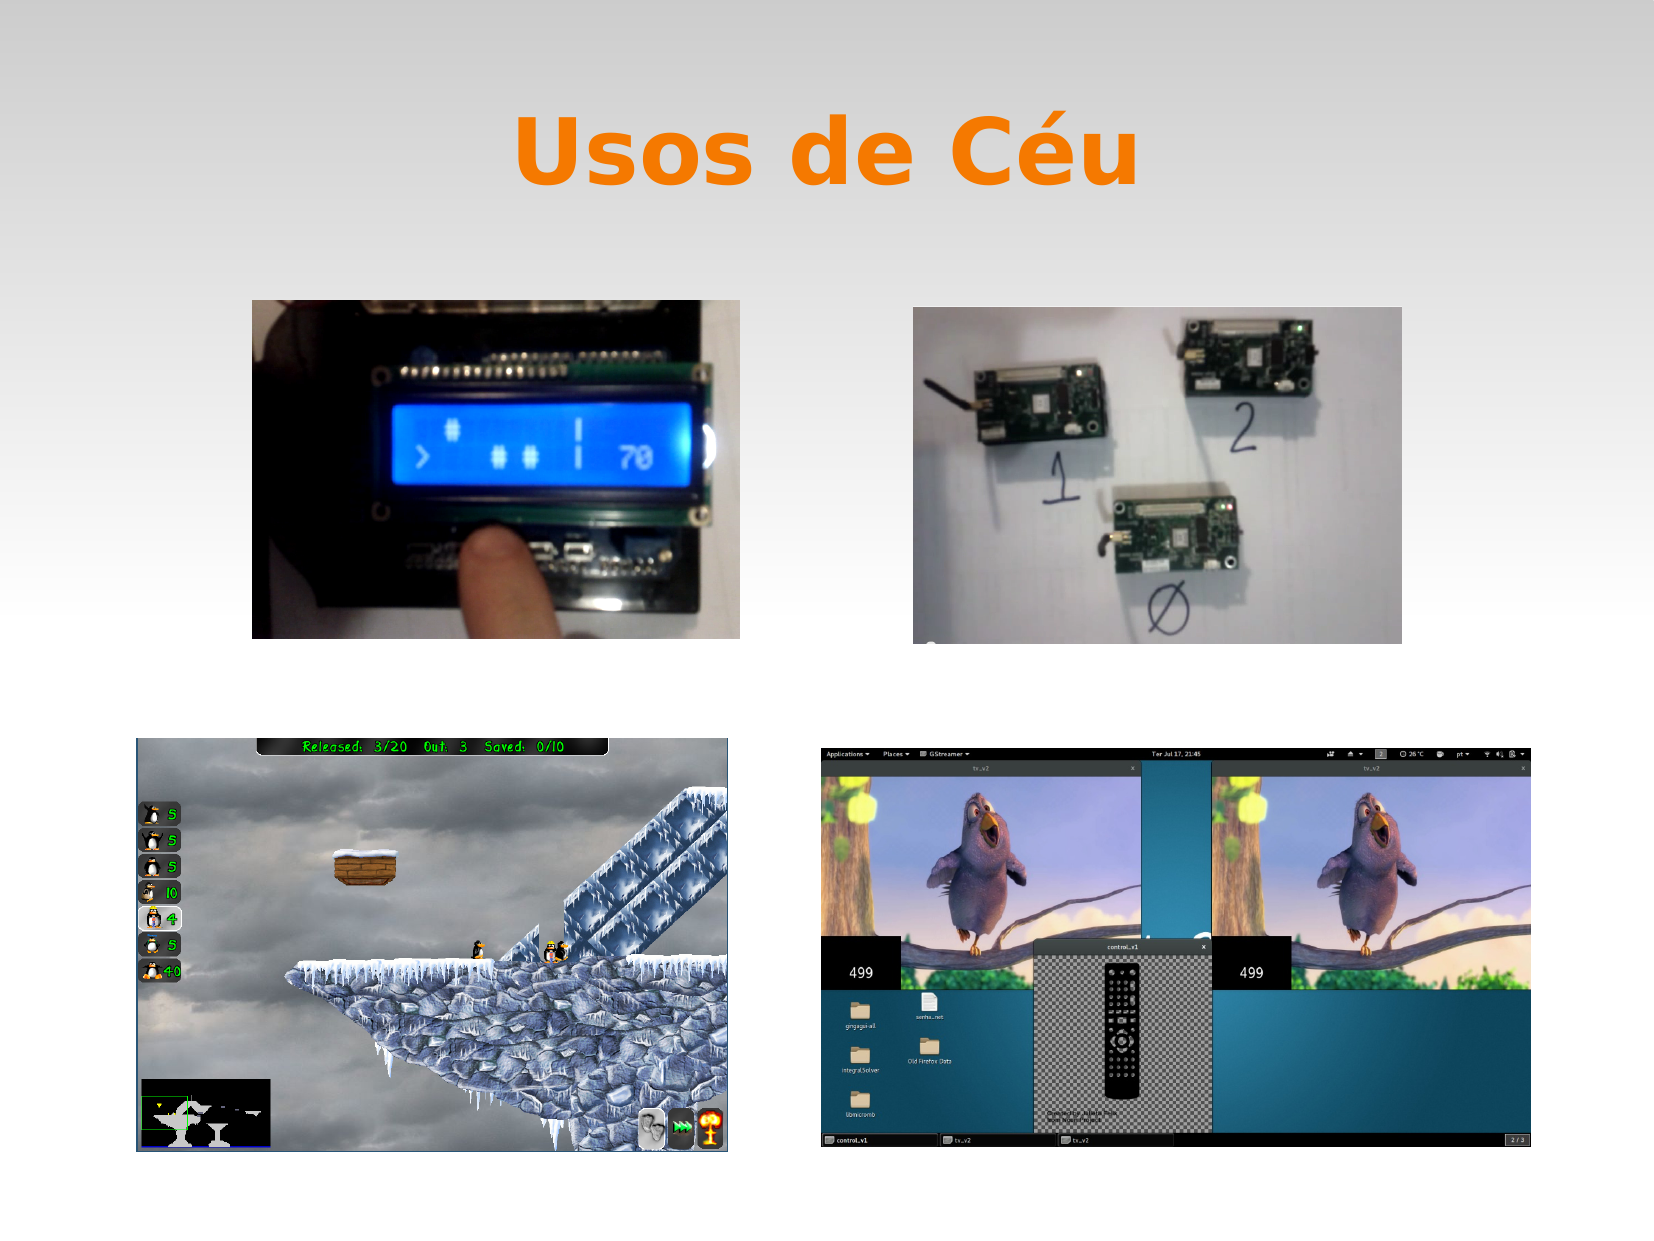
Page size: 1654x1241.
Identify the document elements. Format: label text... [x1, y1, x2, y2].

picture [136, 738, 728, 1152]
title Usos de Céu [82, 49, 1571, 257]
picture [252, 300, 740, 639]
picture [821, 748, 1531, 1147]
picture [913, 306, 1402, 644]
